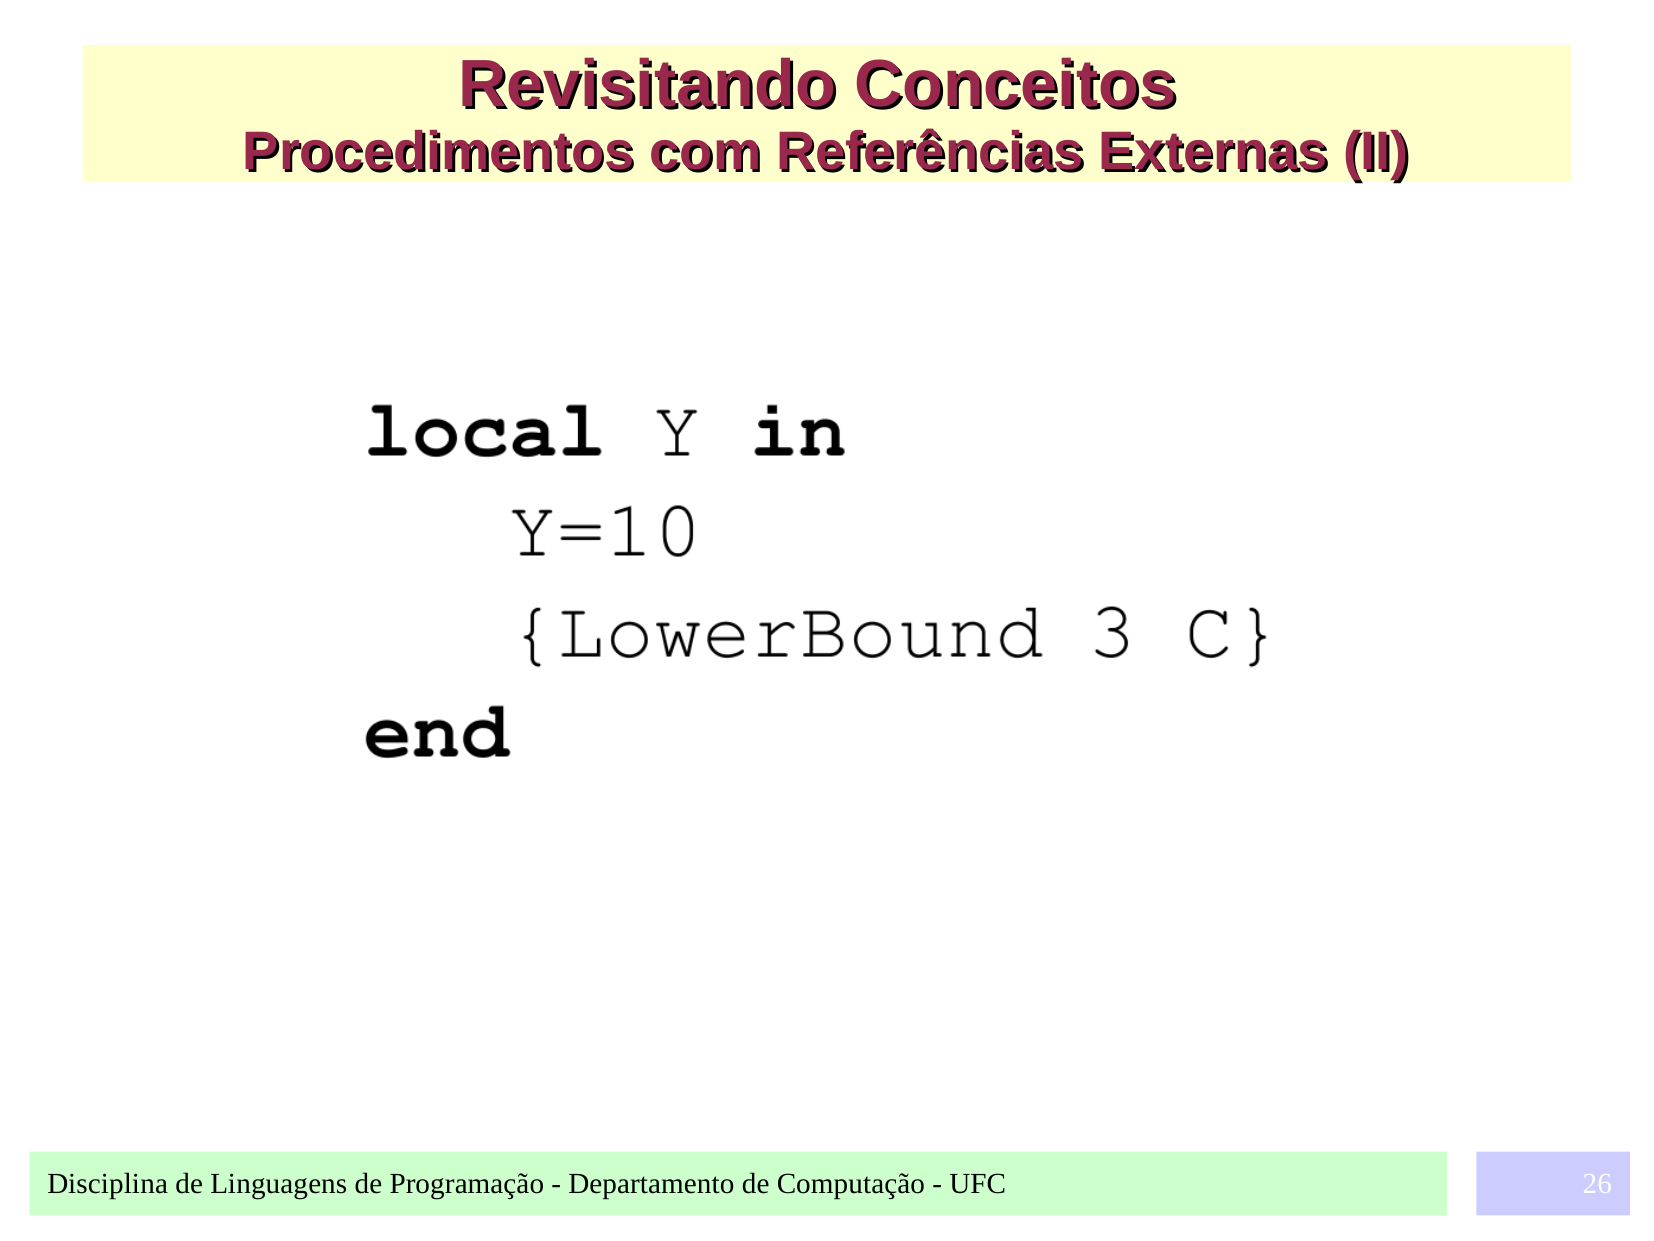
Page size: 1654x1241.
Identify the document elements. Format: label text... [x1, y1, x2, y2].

title Revisitando Conceitos Procedimentos com Referências Externas (II) [82, 44, 1571, 182]
picture [354, 383, 1281, 778]
